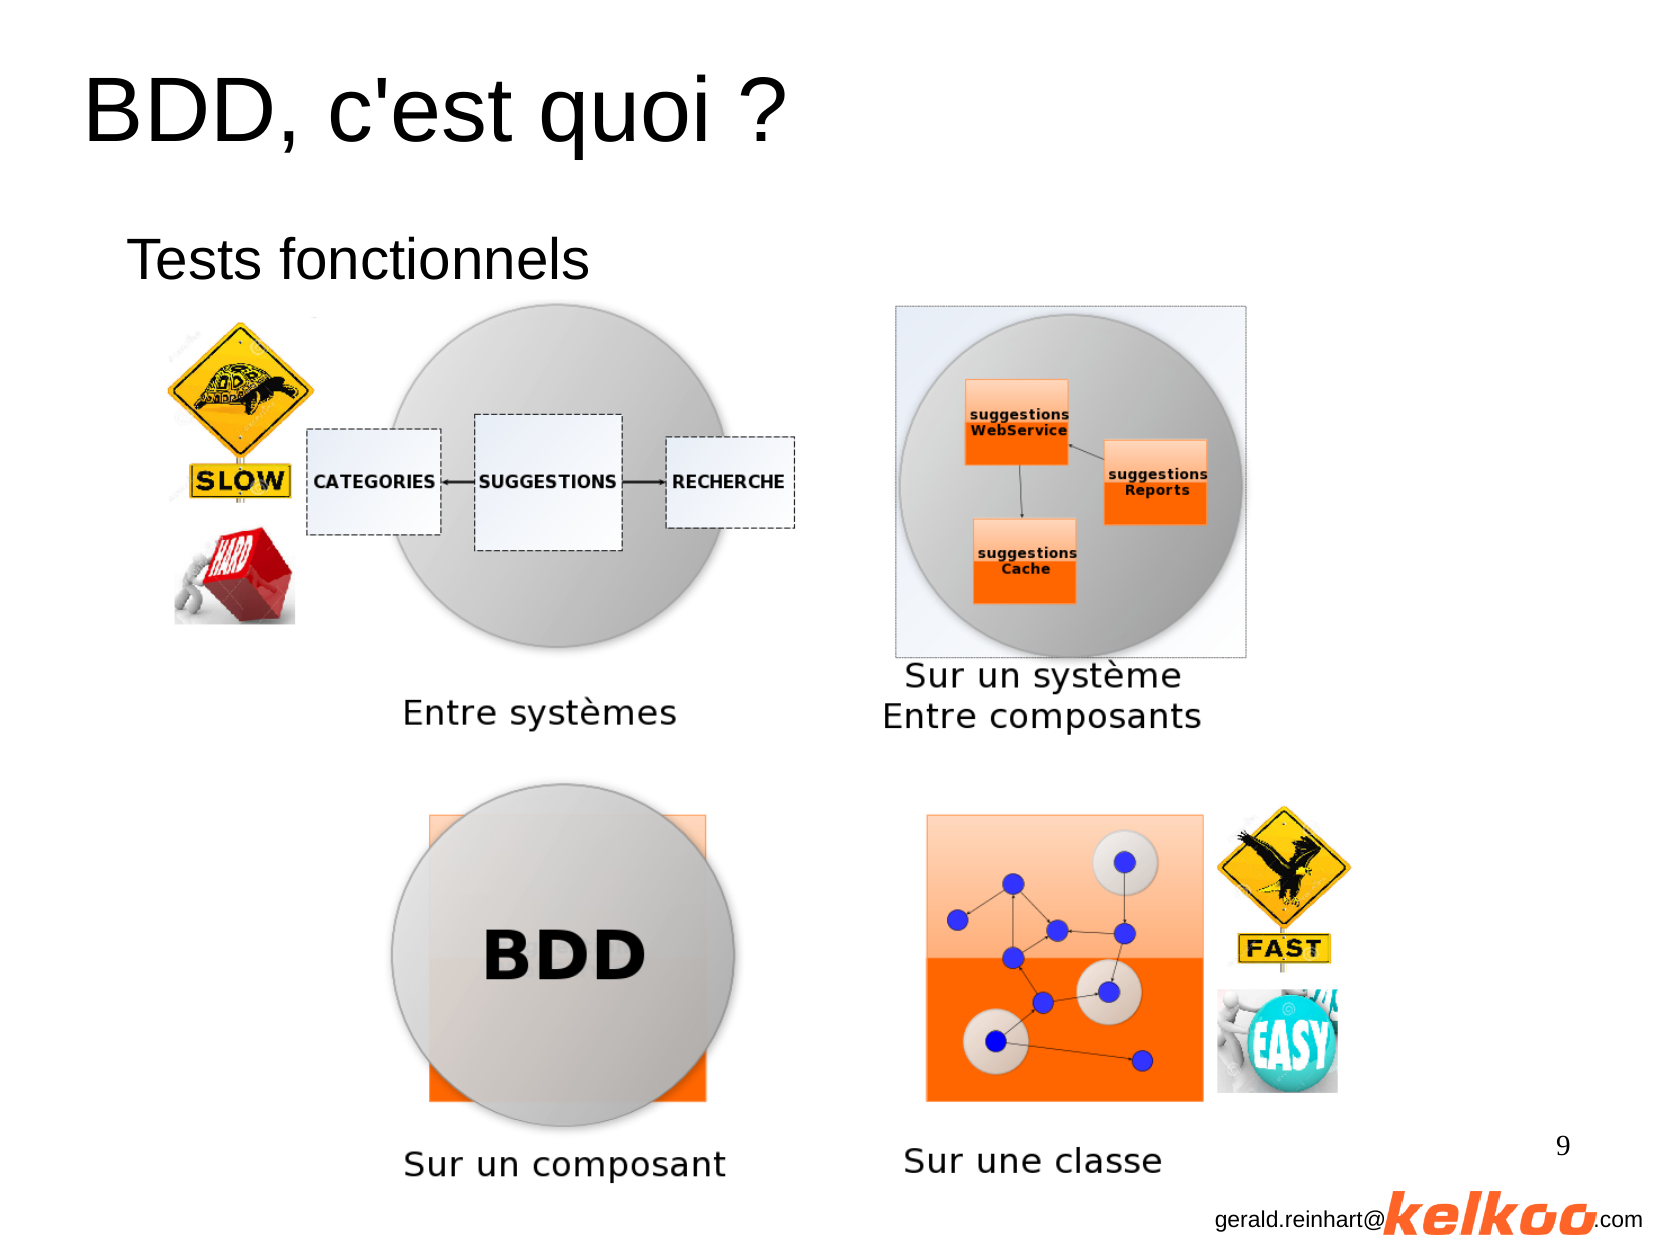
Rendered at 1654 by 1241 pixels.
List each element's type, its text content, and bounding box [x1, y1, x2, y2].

picture [1383, 1191, 1597, 1199]
picture [160, 299, 1369, 1201]
text_box Tests fonctionnels [111, 219, 607, 300]
text_box gerald.reinhart@ .com [1193, 1199, 1654, 1241]
title BDD, c'est quoi ? [82, 5, 1571, 213]
